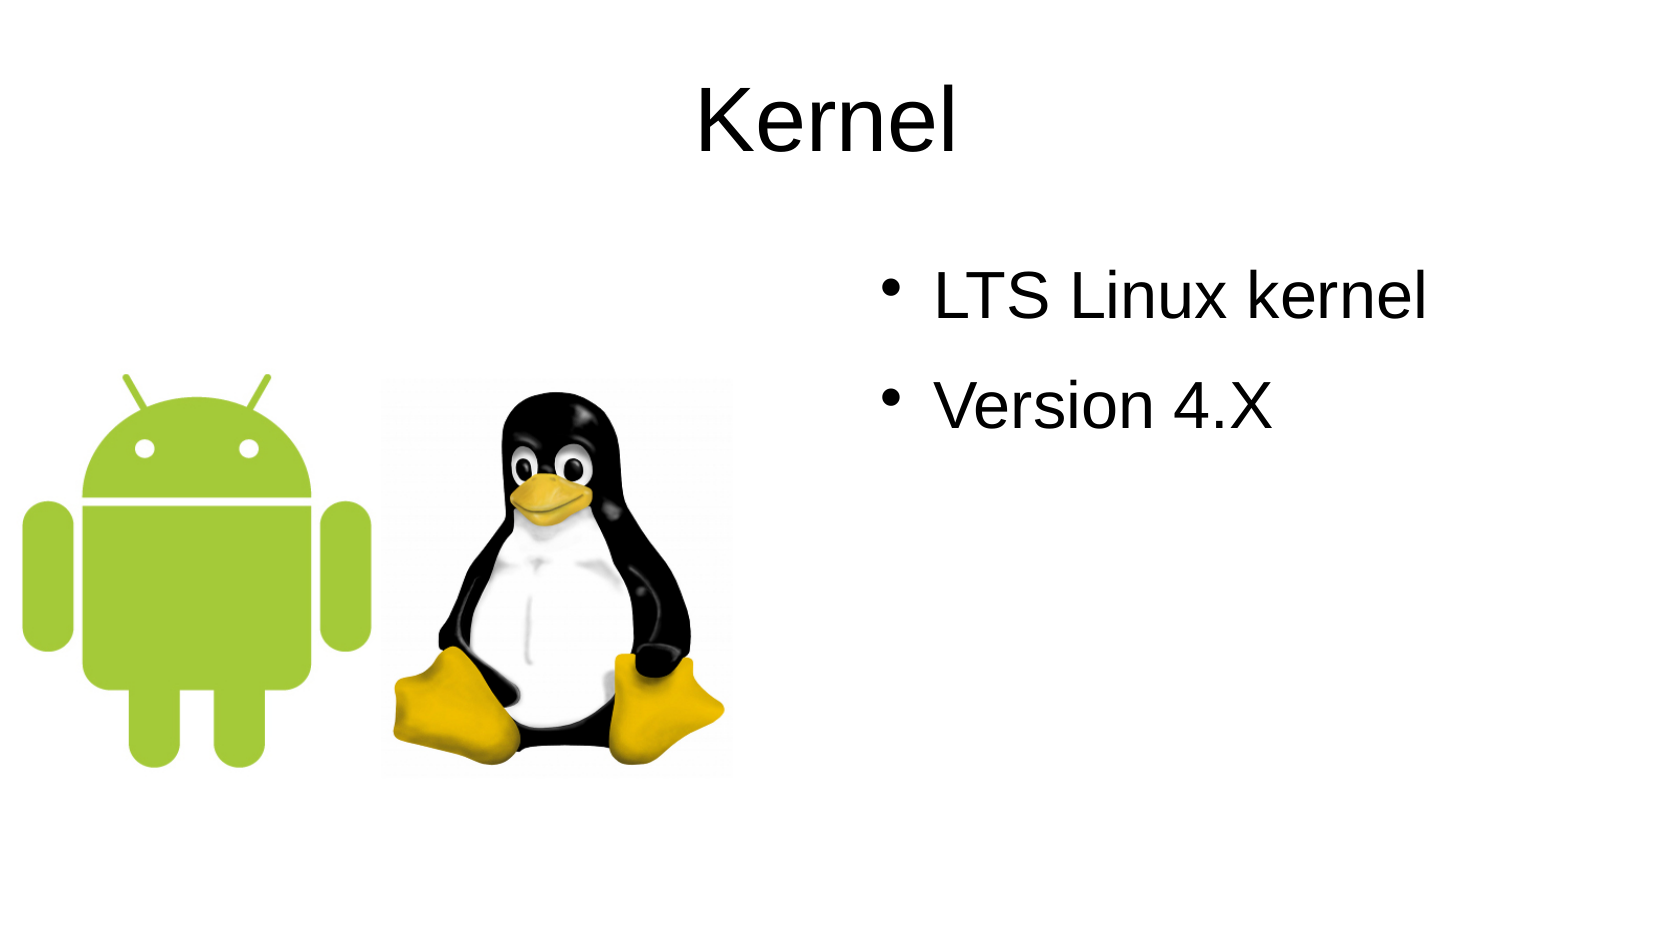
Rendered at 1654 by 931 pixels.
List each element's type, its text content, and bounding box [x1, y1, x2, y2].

text_box LTS Linux kernel Version 4.X [862, 251, 1583, 792]
picture [0, 224, 733, 926]
text_box Kernel [82, 37, 1571, 193]
